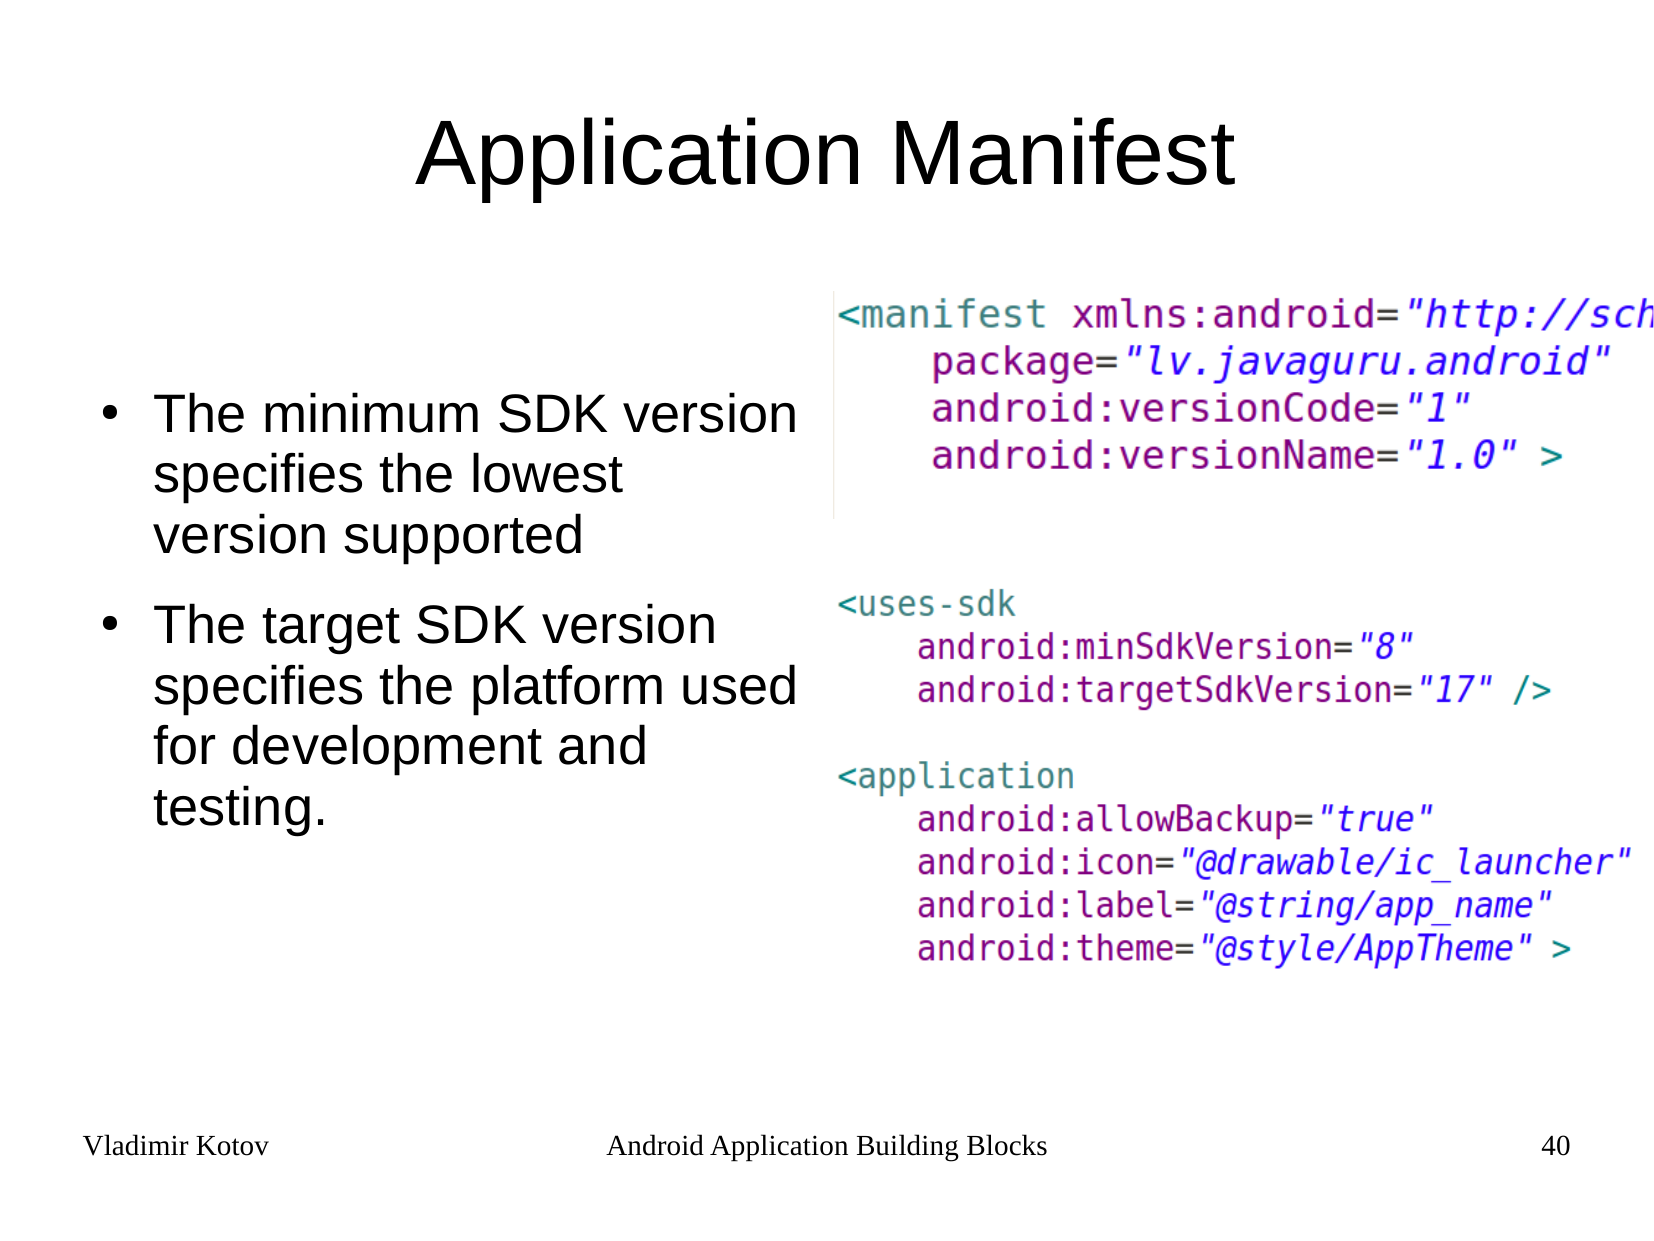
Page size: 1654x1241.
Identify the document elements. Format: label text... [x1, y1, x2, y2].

picture [833, 291, 1654, 519]
list The minimum SDK version specifies the lowest version supported The target SDK version specifies the platform used for development and testing. [82, 293, 807, 1075]
title Application Manifest [82, 56, 1571, 250]
picture [830, 569, 1642, 974]
